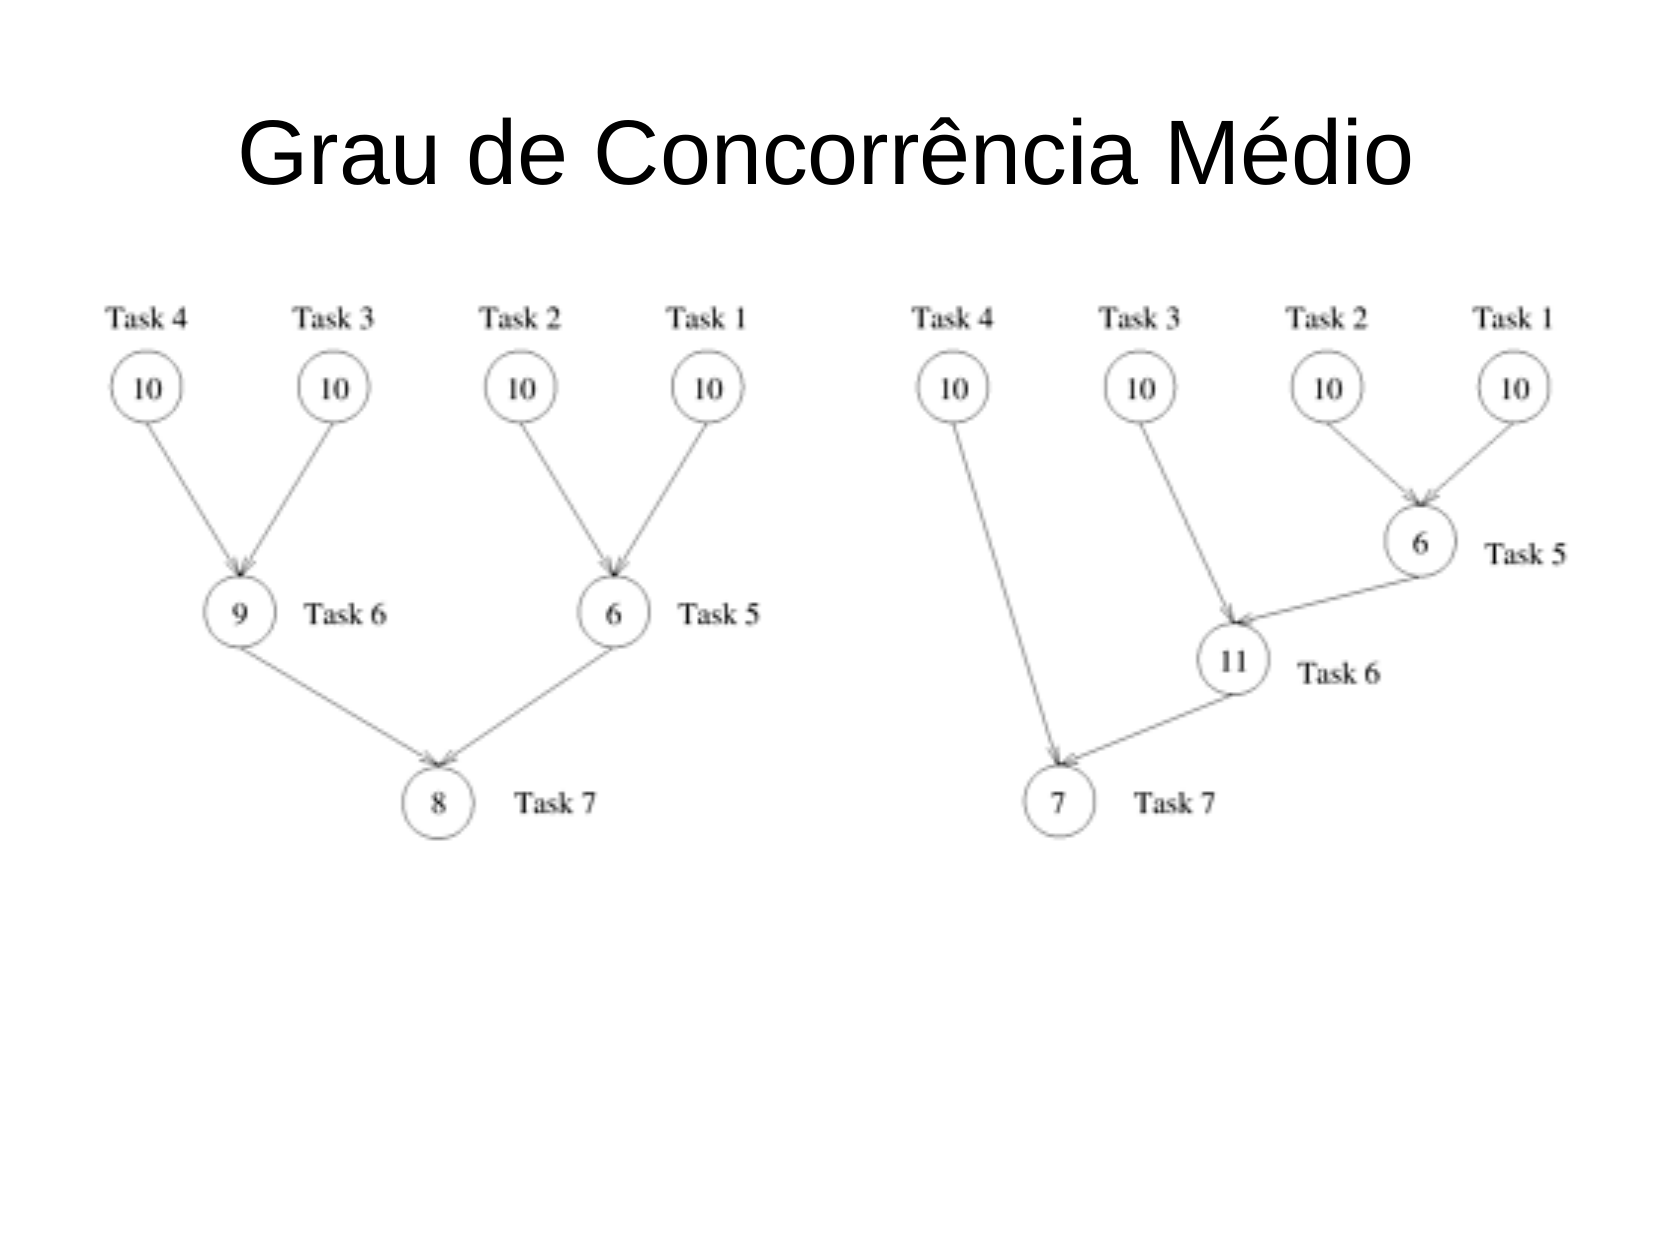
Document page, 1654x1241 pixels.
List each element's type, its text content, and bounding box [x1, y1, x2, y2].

title Grau de Concorrência Médio [82, 49, 1571, 257]
picture [82, 280, 1583, 875]
